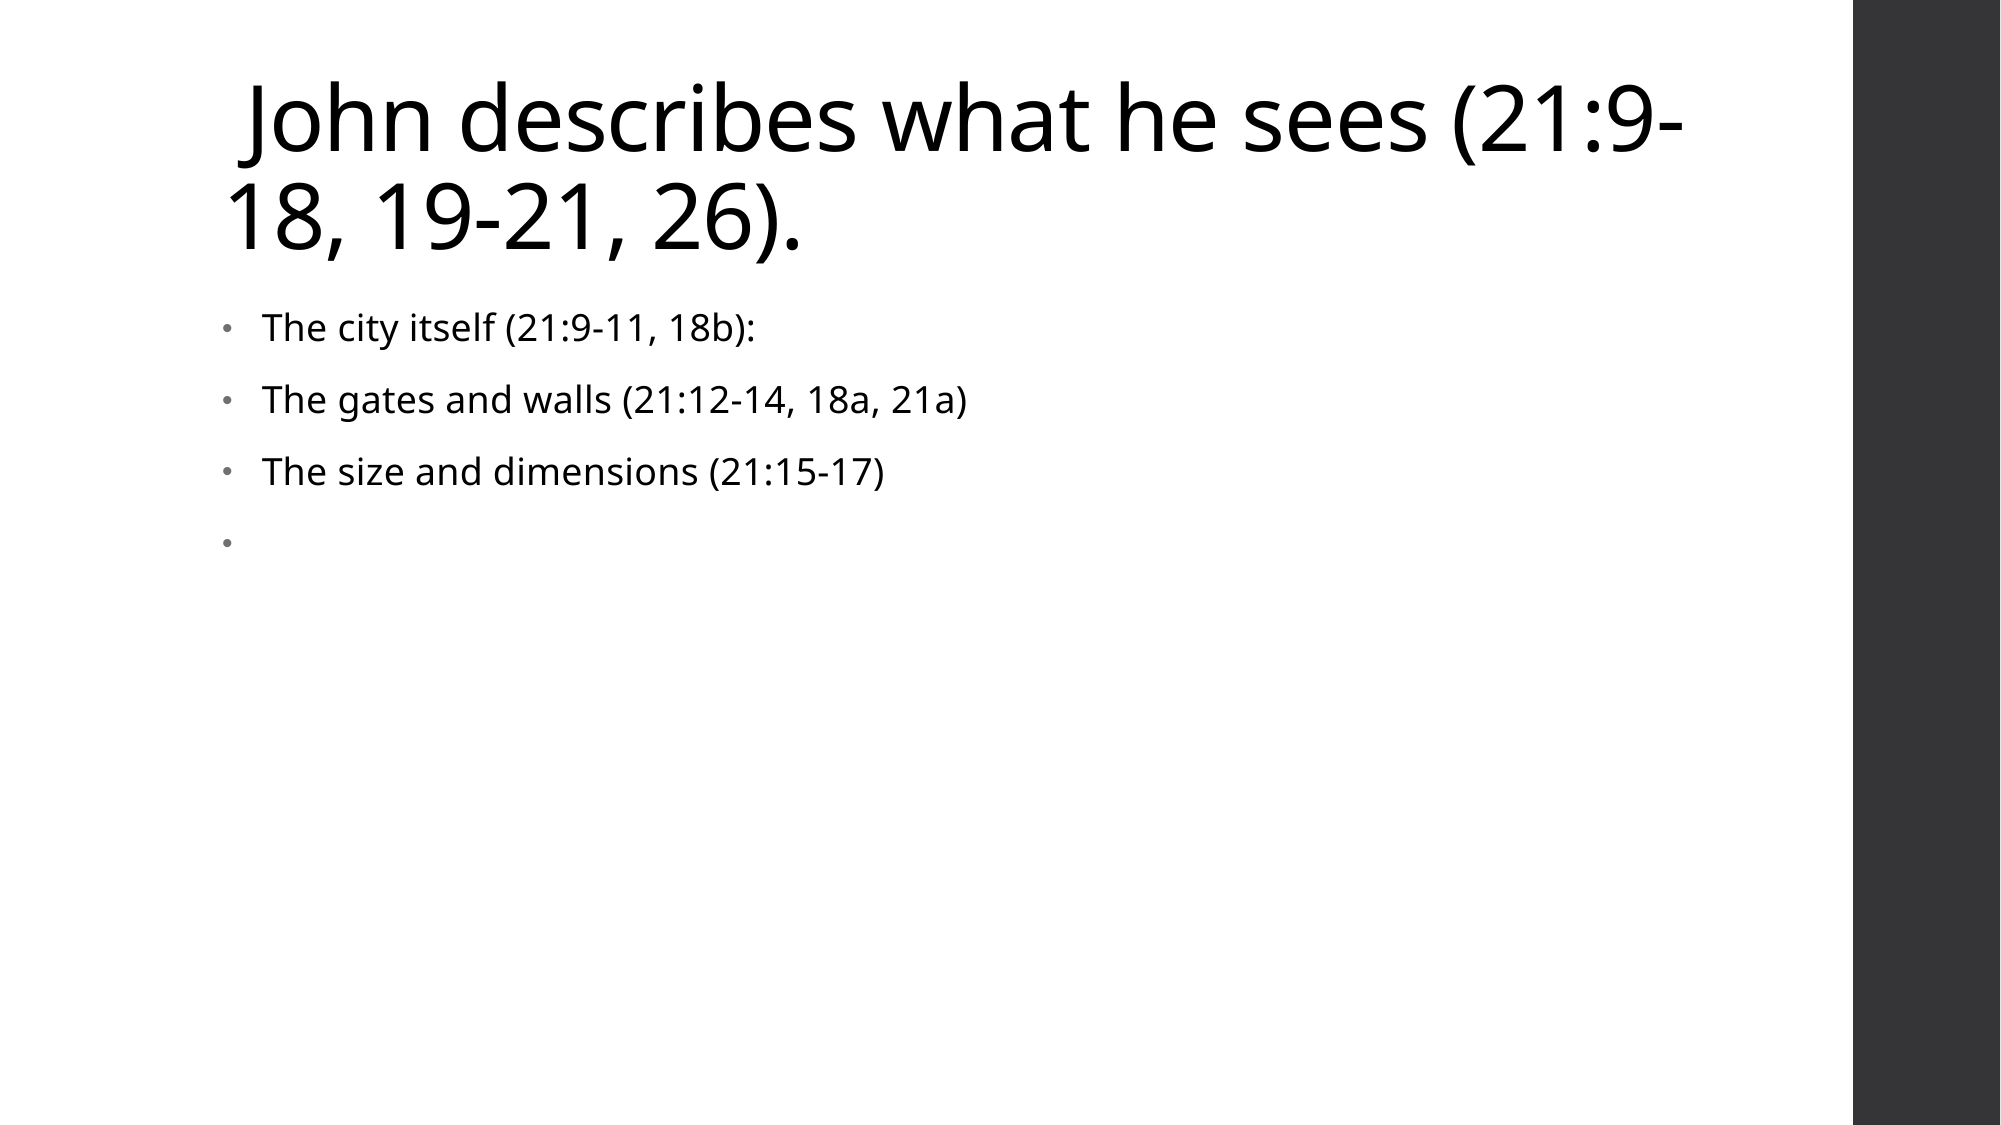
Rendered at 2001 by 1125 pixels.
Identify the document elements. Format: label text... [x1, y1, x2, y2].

list The city itself (21:9-11, 18b): The gates and walls (21:12-14, 18a, 21a) The size and dimensions (21:15-17) [206, 299, 1617, 1014]
title John describes what he sees (21:9-18, 19-21, 26). [206, 60, 1797, 278]
